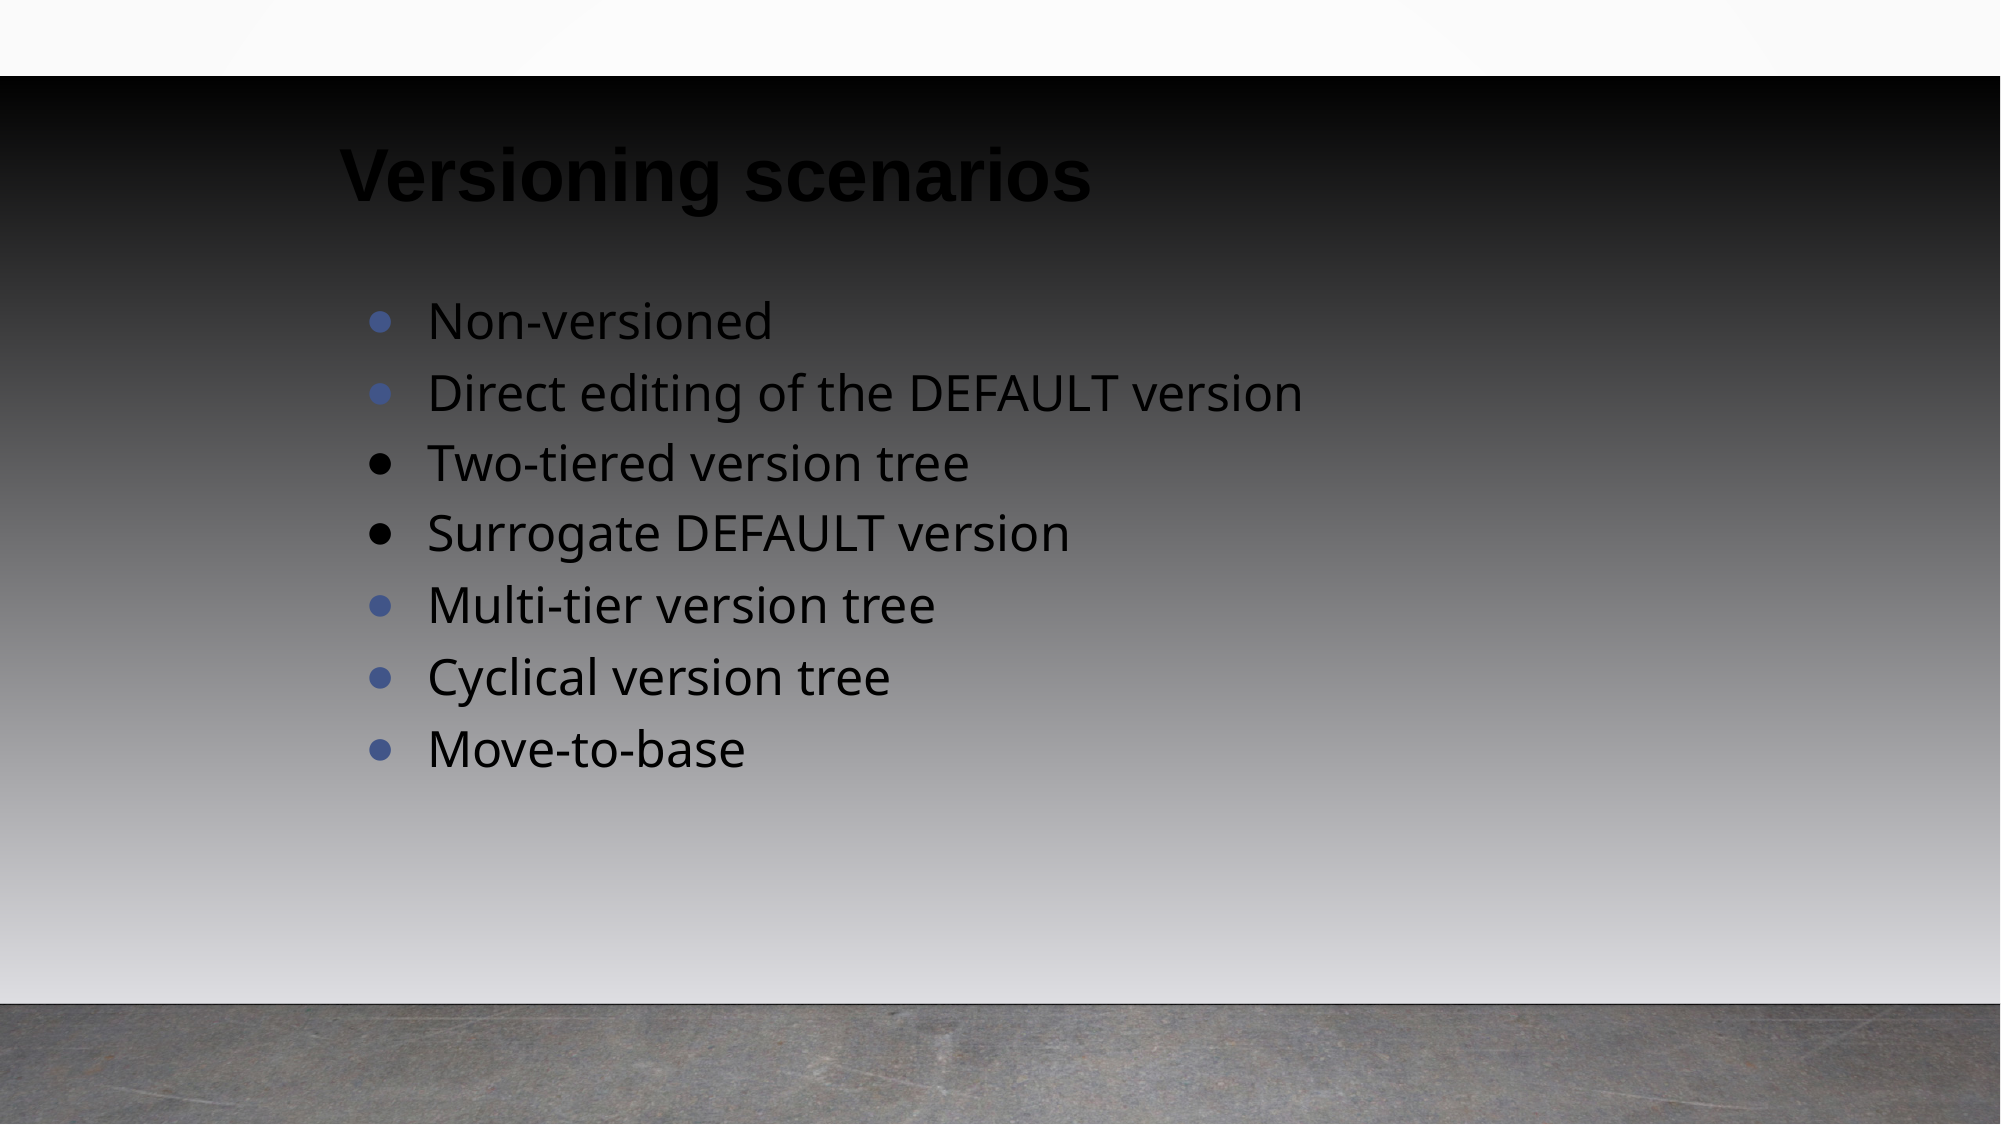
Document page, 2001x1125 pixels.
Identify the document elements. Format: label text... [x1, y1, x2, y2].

list Non-versioned Direct editing of the DEFAULT version Two-tiered version tree Surrogate DEFAULT version Multi-tier version tree Cyclical version tree Move-to-base [324, 262, 1675, 1078]
title Versioning scenarios [324, 45, 1675, 233]
